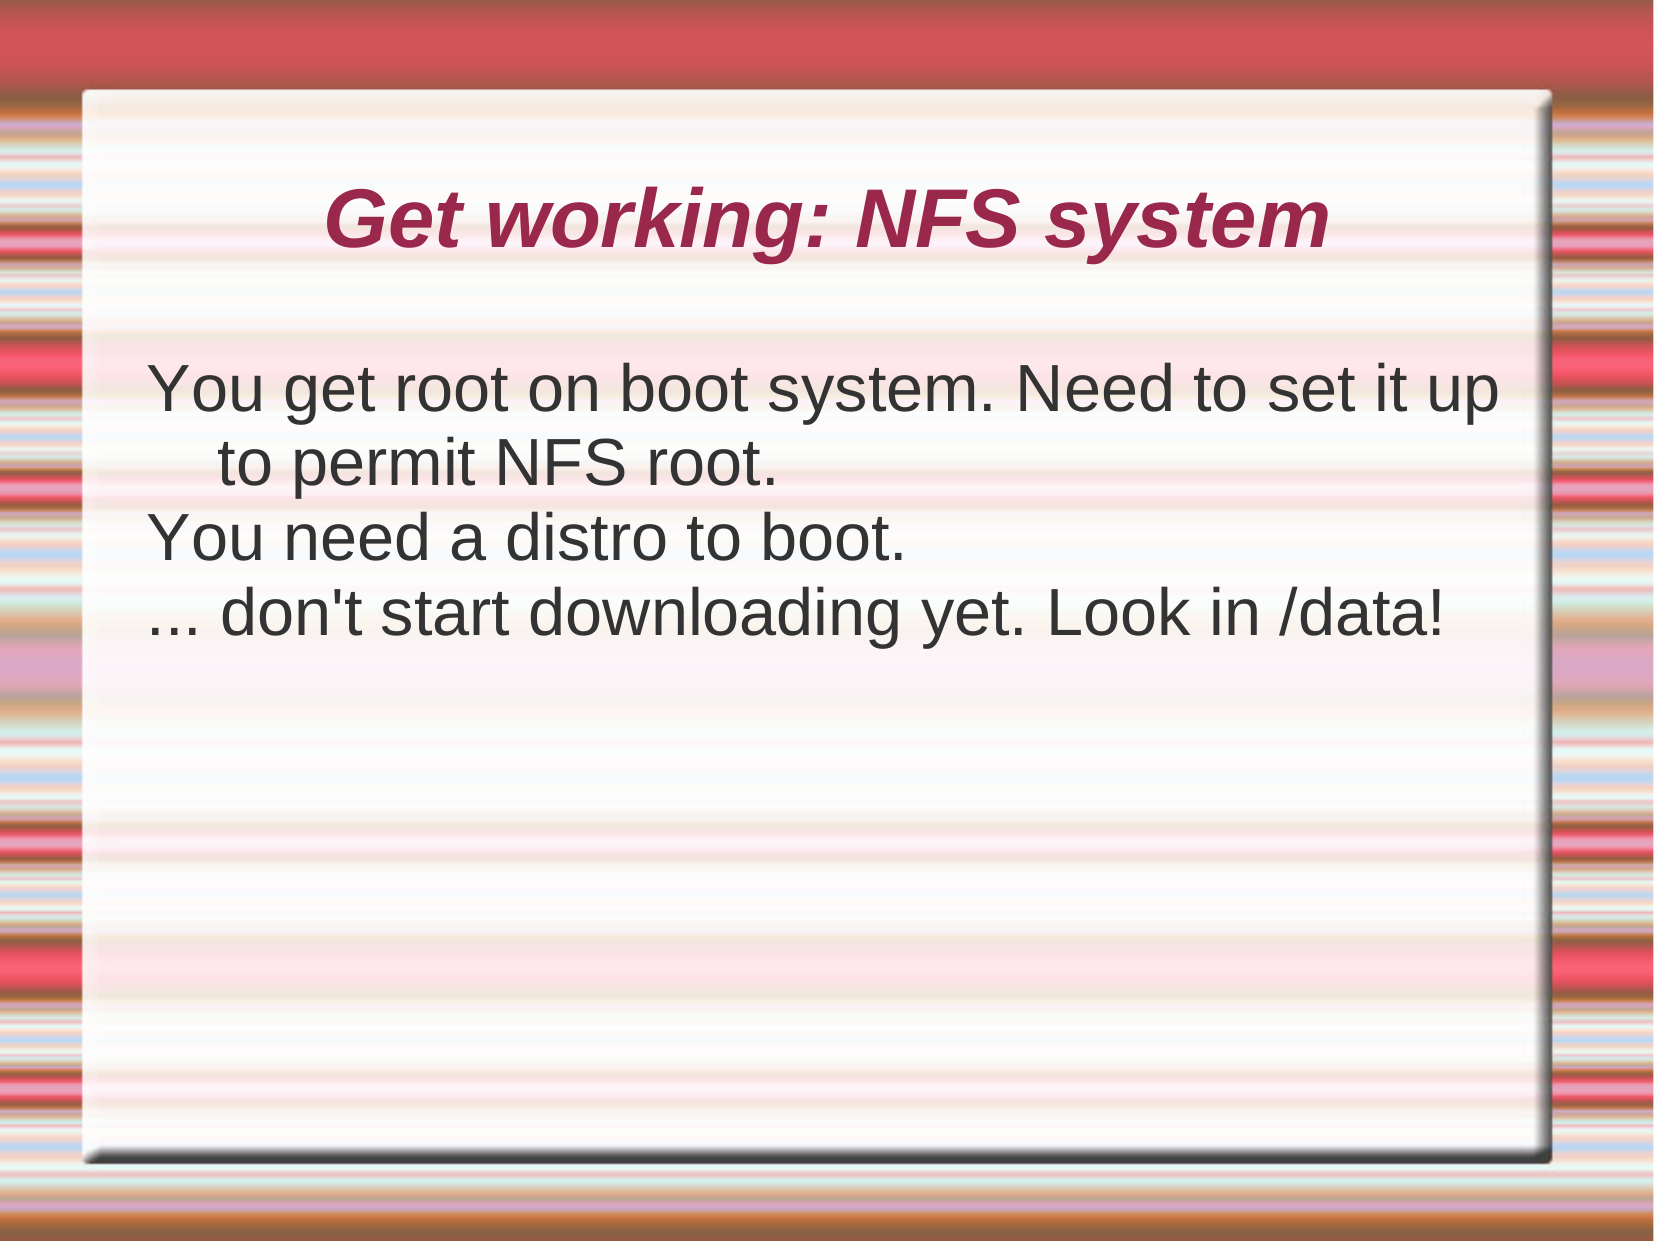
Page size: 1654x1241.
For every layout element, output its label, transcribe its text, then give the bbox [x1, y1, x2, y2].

list You get root on boot system. Need to set it up to permit NFS root. You need a distro to boot. ... don't start downloading yet. Look in /data! [134, 350, 1516, 1133]
title Get working: NFS system [121, 114, 1534, 322]
picture [0, 0, 1654, 1241]
